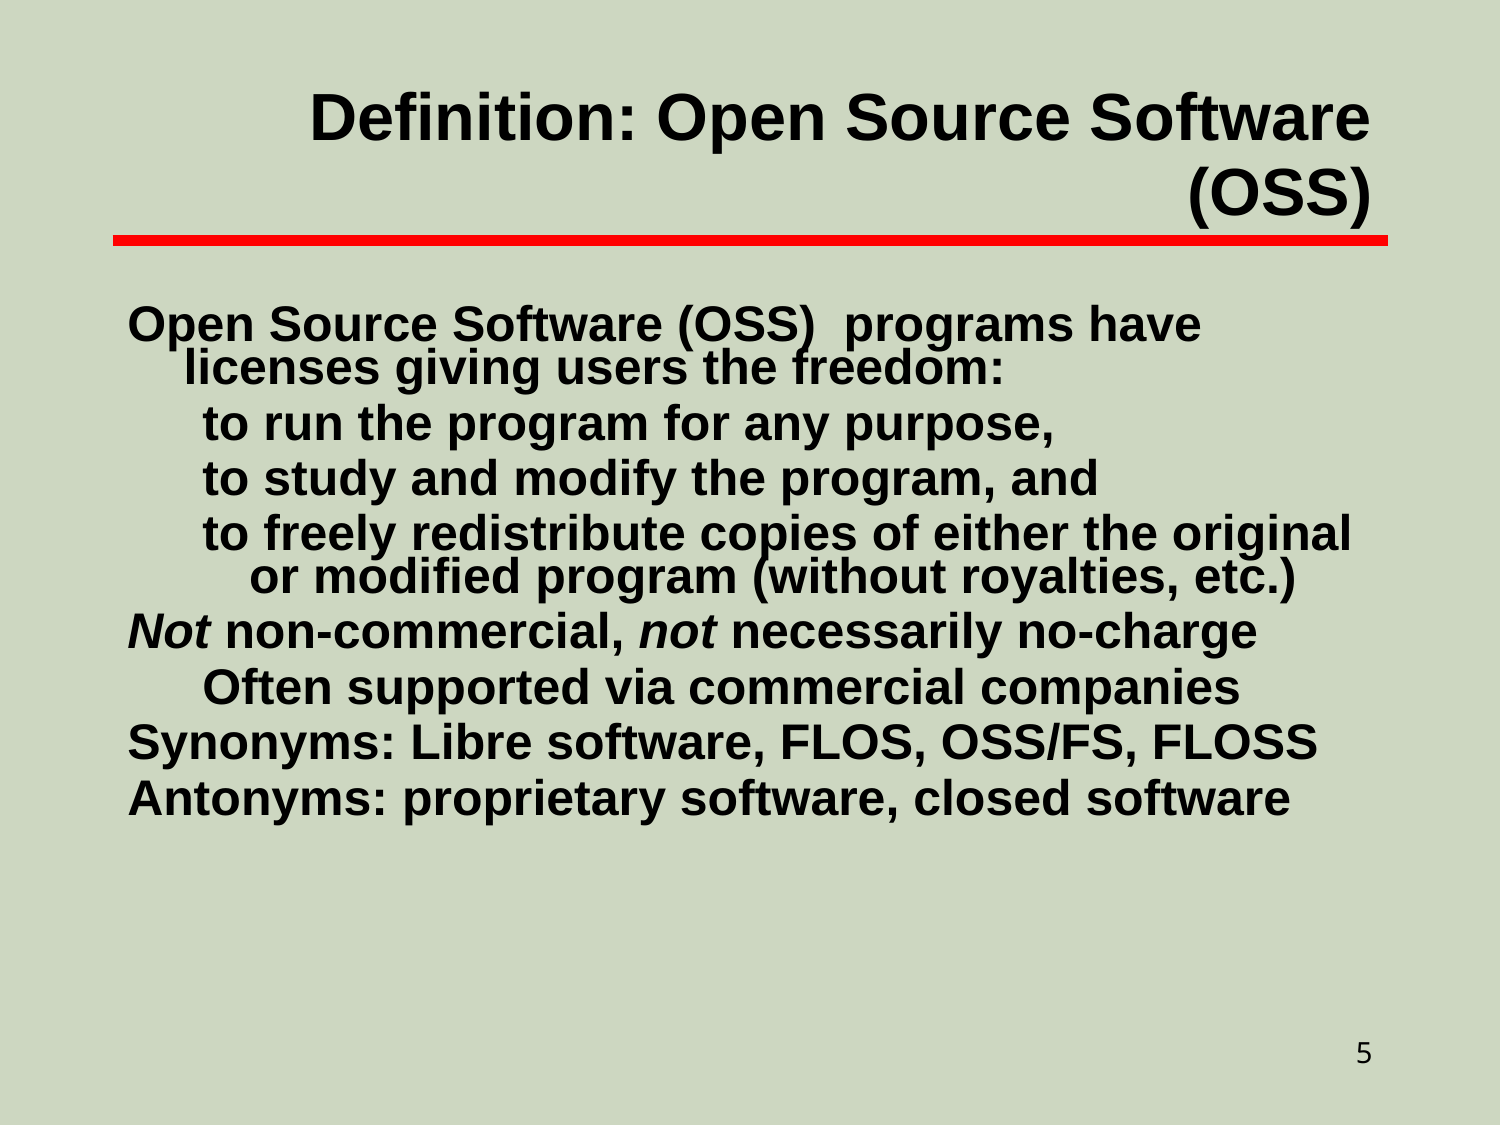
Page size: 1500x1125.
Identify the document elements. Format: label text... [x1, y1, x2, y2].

title Definition: Open Source Software (OSS) [216, 72, 1388, 238]
list Open Source Software (OSS) programs have licenses giving users the freedom: to run the program for any purpose, to study and modify the program, and to freely redistribute copies of either the original or modified program (without royalties, etc.) Not non-commercial, not necessarily no-charge Often supported via commercial companies Synonyms: Libre software, FLOS, OSS/FS, FLOSS Antonyms: proprietary software, closed software [112, 299, 1388, 1000]
